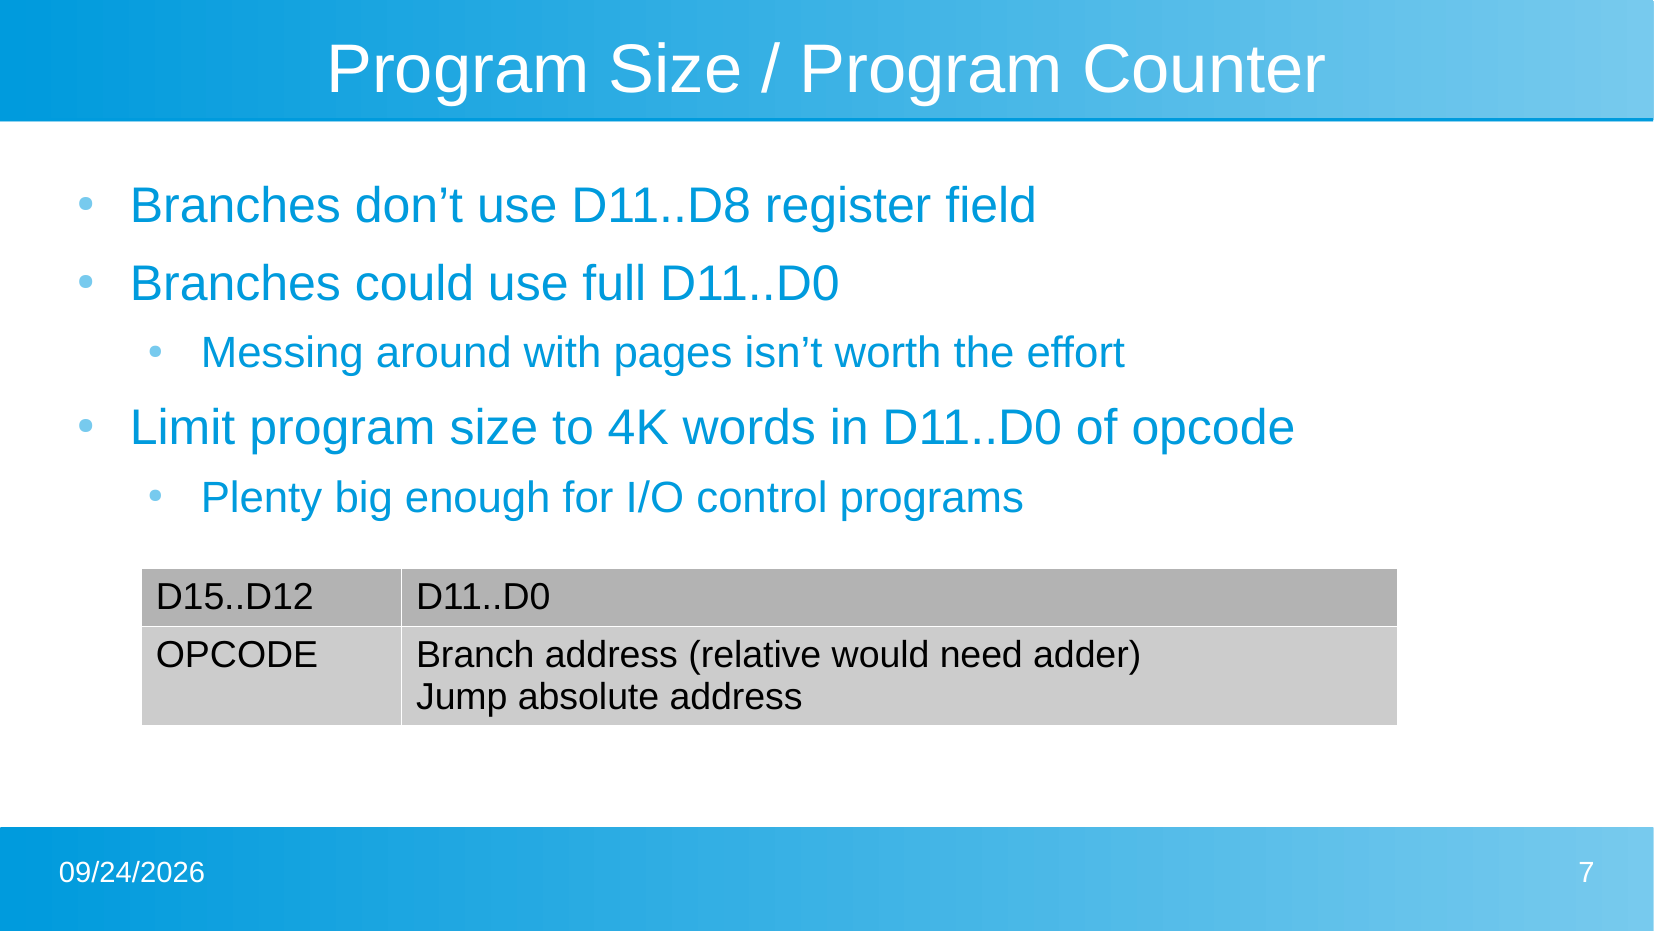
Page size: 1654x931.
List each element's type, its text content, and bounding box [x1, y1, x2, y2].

table_header D15..D12 [142, 569, 401, 626]
list Branches don’t use D11..D8 register field Branches could use full D11..D0 Messing around with pages isn’t worth the effort Limit program size to 4K words in D11..D0 of opcode Plenty big enough for I/O control programs [59, 177, 1595, 488]
table_cell OPCODE [142, 627, 401, 725]
table_cell Branch address (relative would need adder) Jump absolute address [402, 627, 1397, 725]
table_header D11..D0 [402, 569, 1397, 626]
title Program Size / Program Counter [59, 29, 1595, 108]
